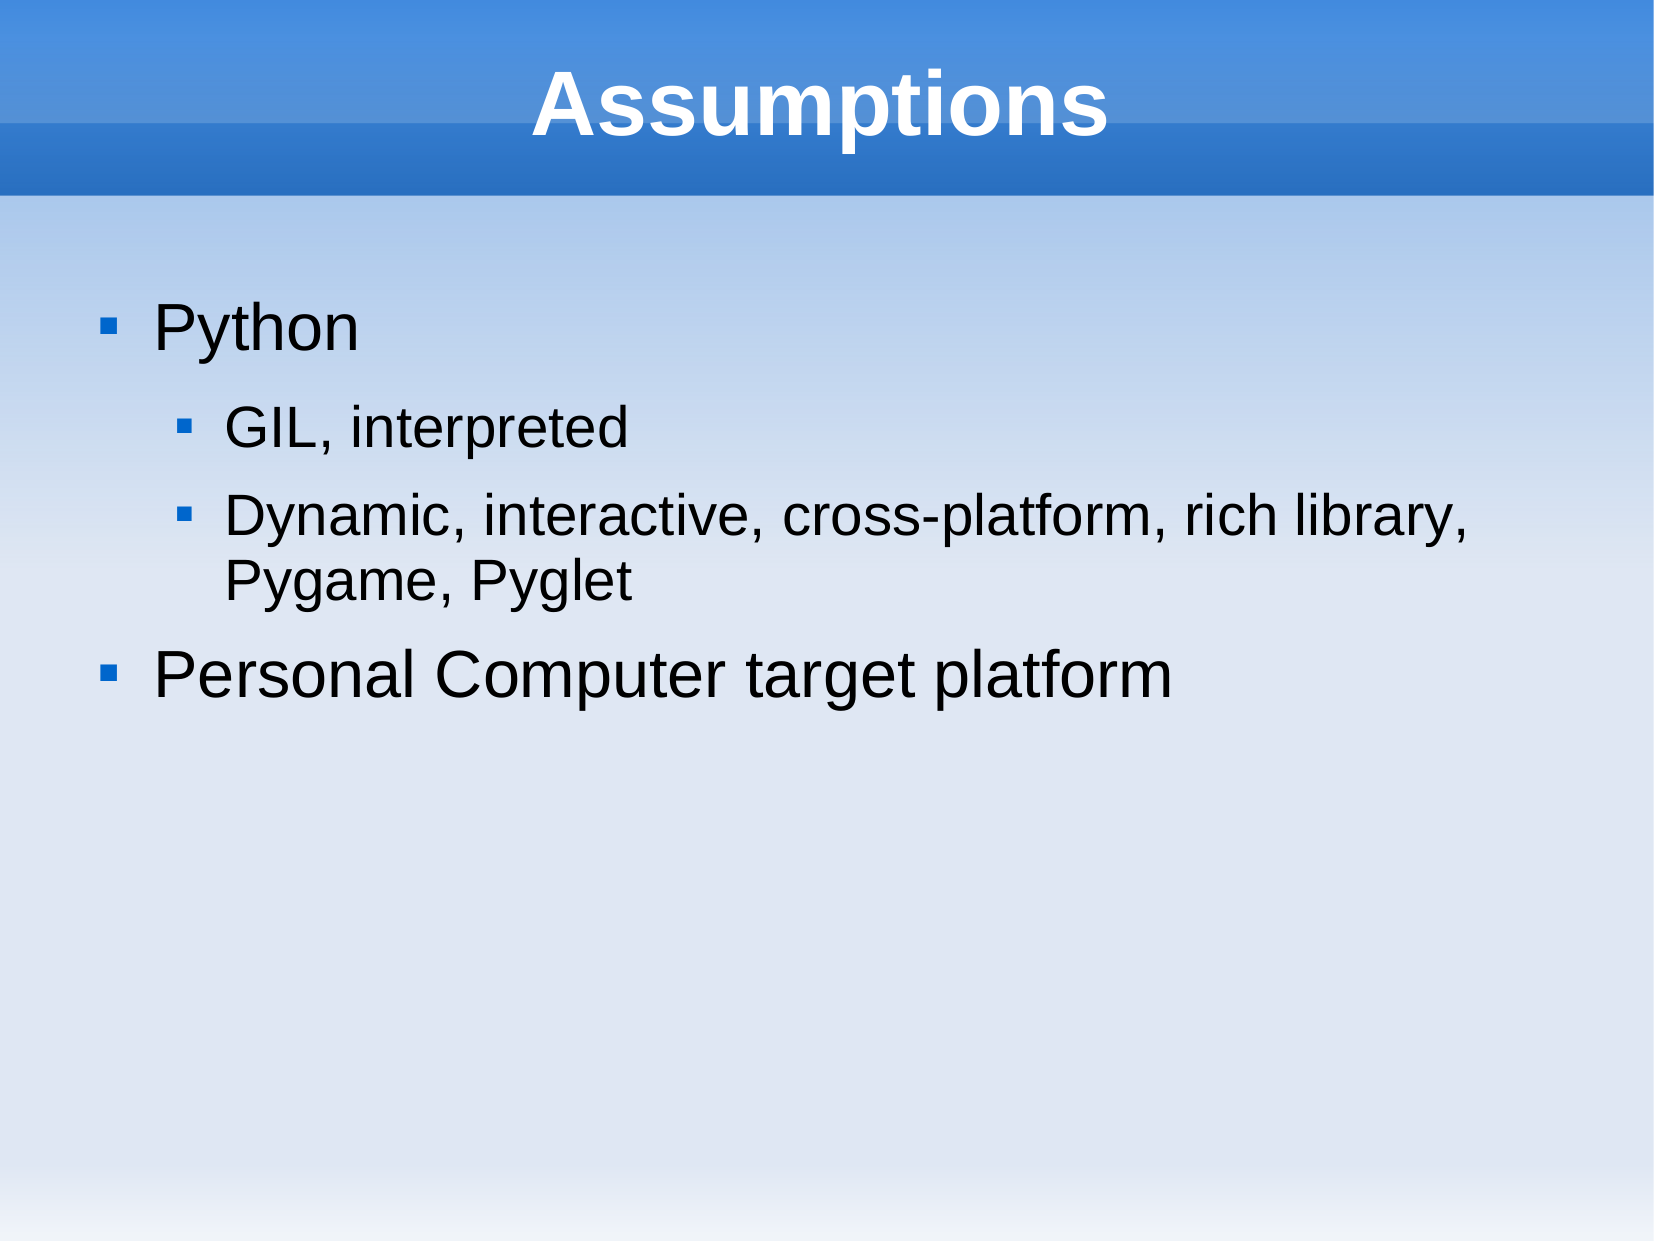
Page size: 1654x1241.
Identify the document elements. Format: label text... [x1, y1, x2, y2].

picture [0, 0, 1654, 1241]
list Python GIL, interpreted Dynamic, interactive, cross-platform, rich library, Pygame, Pyglet Personal Computer target platform [82, 290, 1571, 1094]
title Assumptions [76, 7, 1565, 200]
